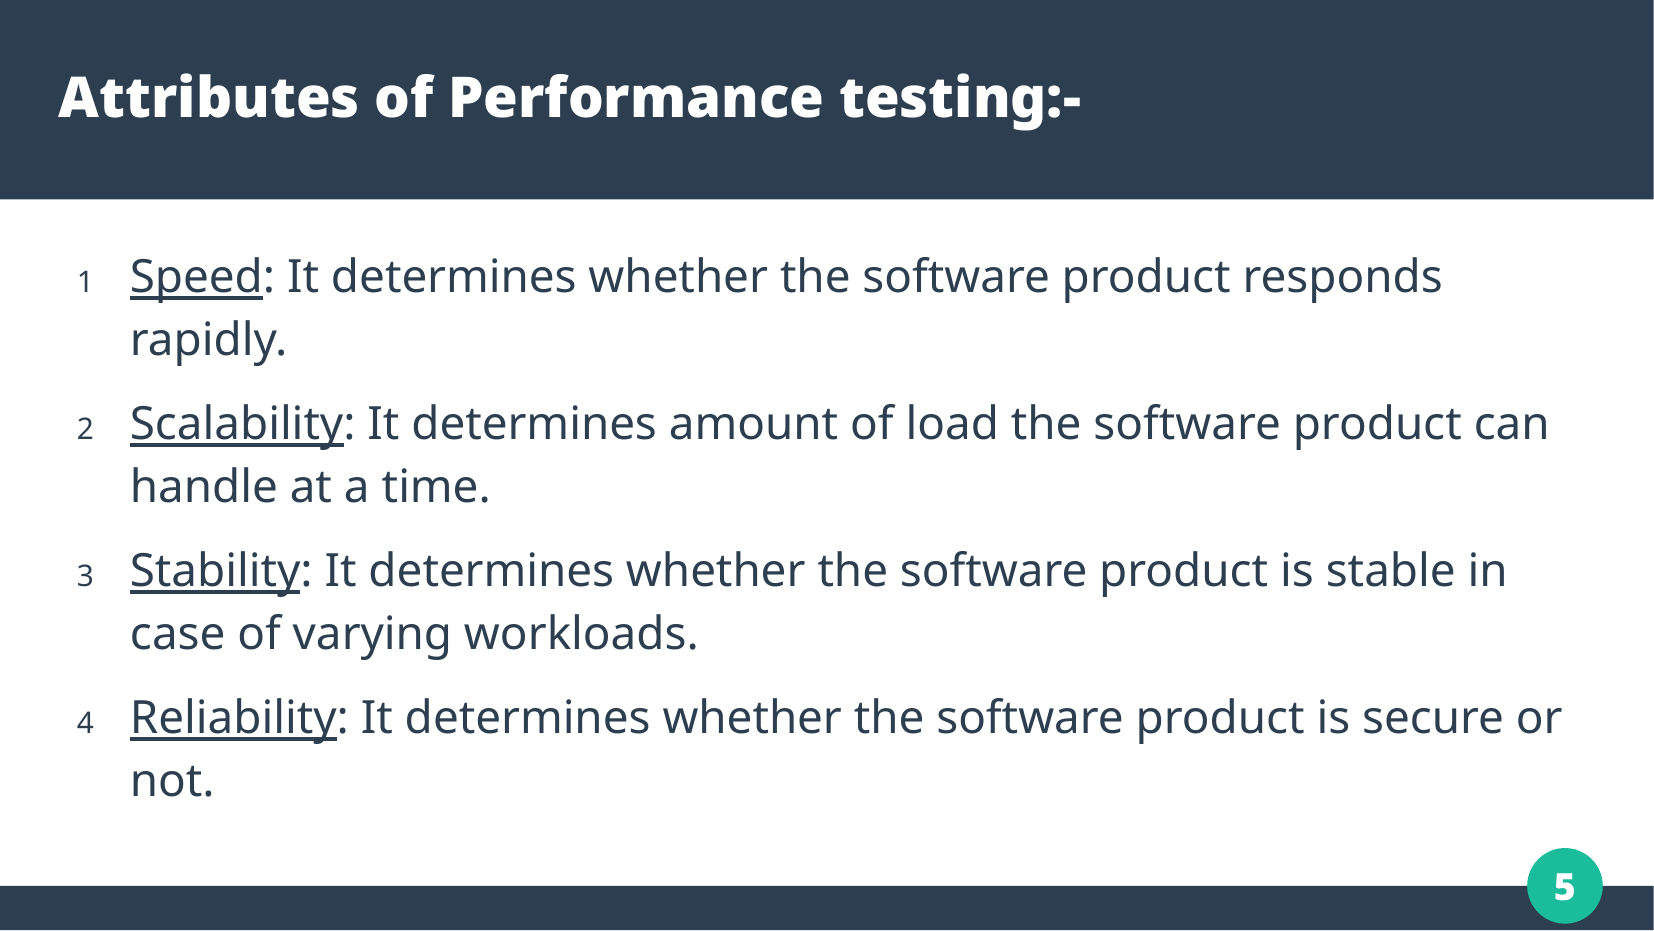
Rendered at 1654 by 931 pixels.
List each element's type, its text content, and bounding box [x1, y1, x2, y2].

title Attributes of Performance testing:- [59, 37, 1595, 155]
list Speed: It determines whether the software product responds rapidly. Scalability: It determines amount of load the software product can handle at a time. Stability: It determines whether the software product is stable in case of varying workloads. Reliability: It determines whether the software product is secure or not. [59, 243, 1595, 864]
